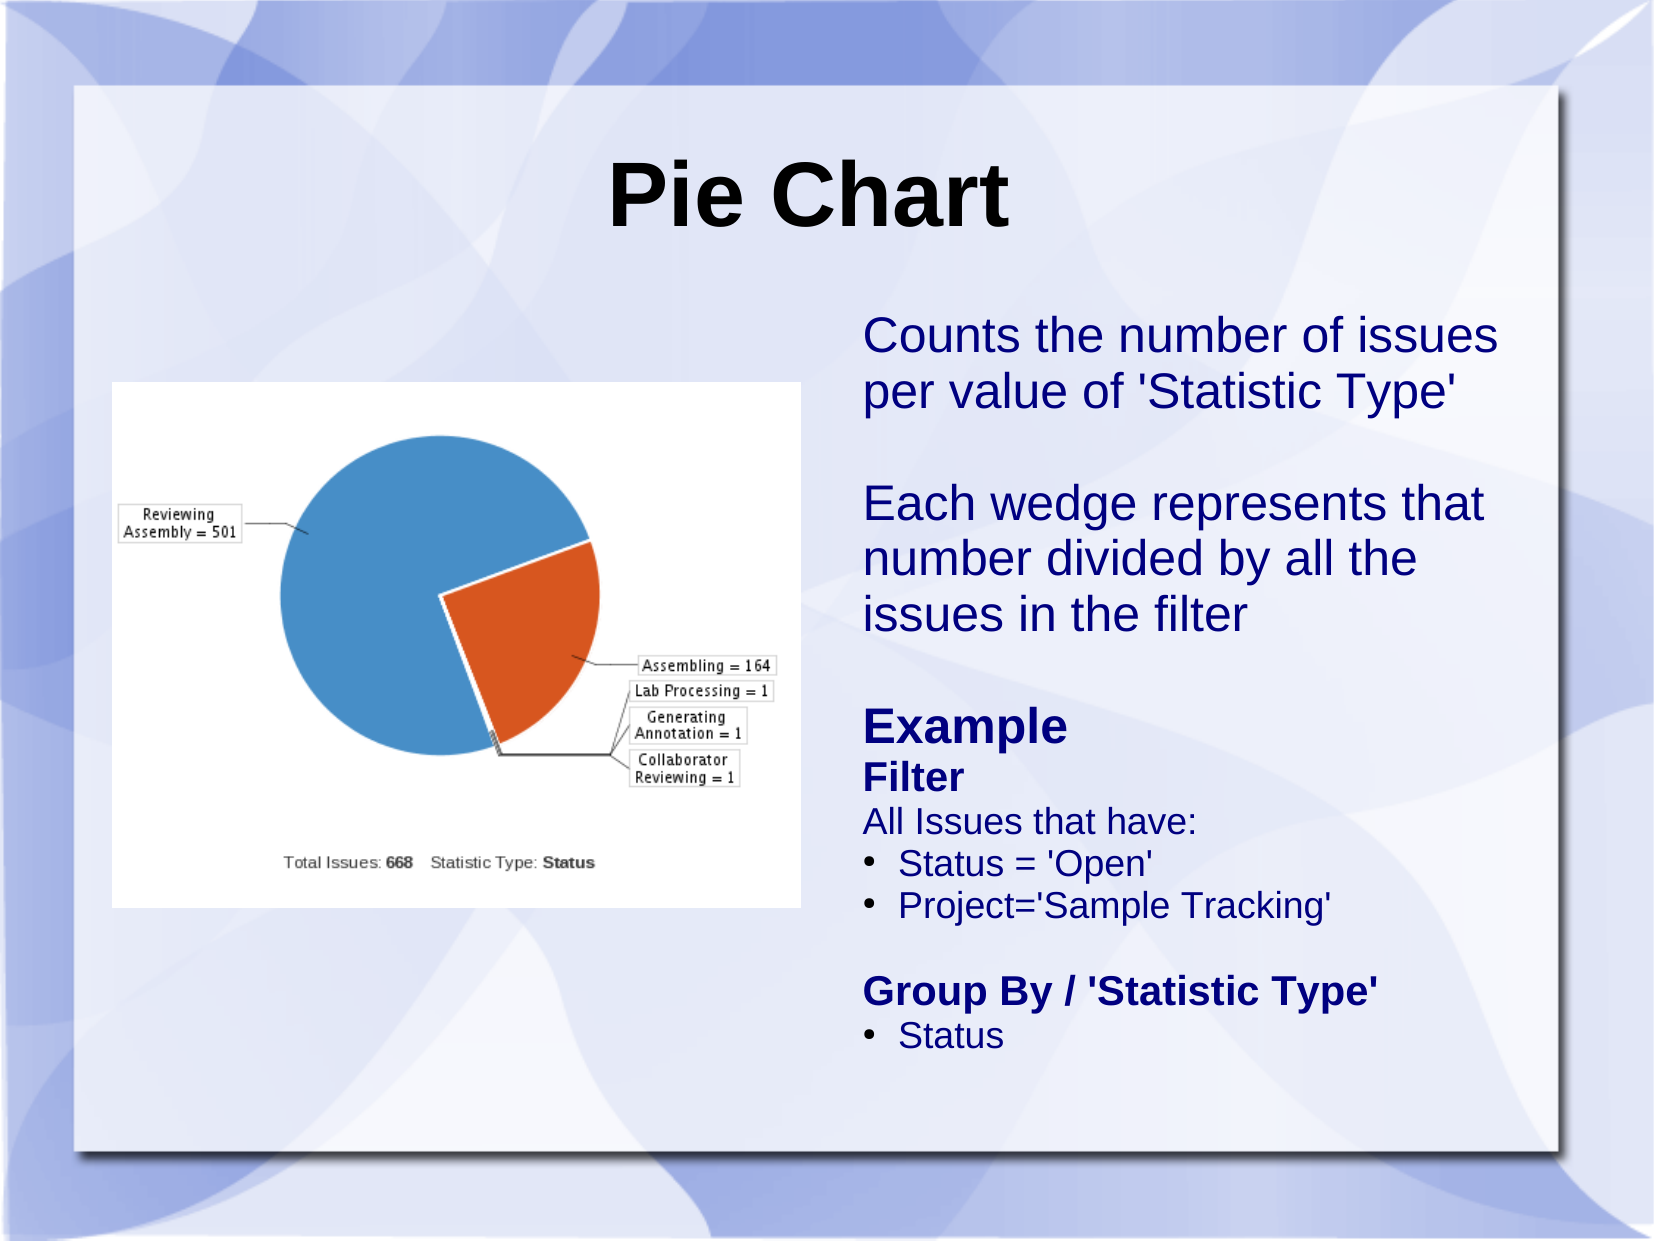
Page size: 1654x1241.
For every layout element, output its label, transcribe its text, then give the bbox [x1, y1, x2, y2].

subtitle Counts the number of issues per value of 'Statistic Type' Each wedge represents that number divided by all the issues in the filter Example Filter All Issues that have: Status = 'Open' Project='Sample Tracking' Group By / 'Statistic Type' Status [862, 177, 1538, 1241]
title Pie Chart [82, 90, 1536, 298]
picture [0, 0, 1654, 1241]
